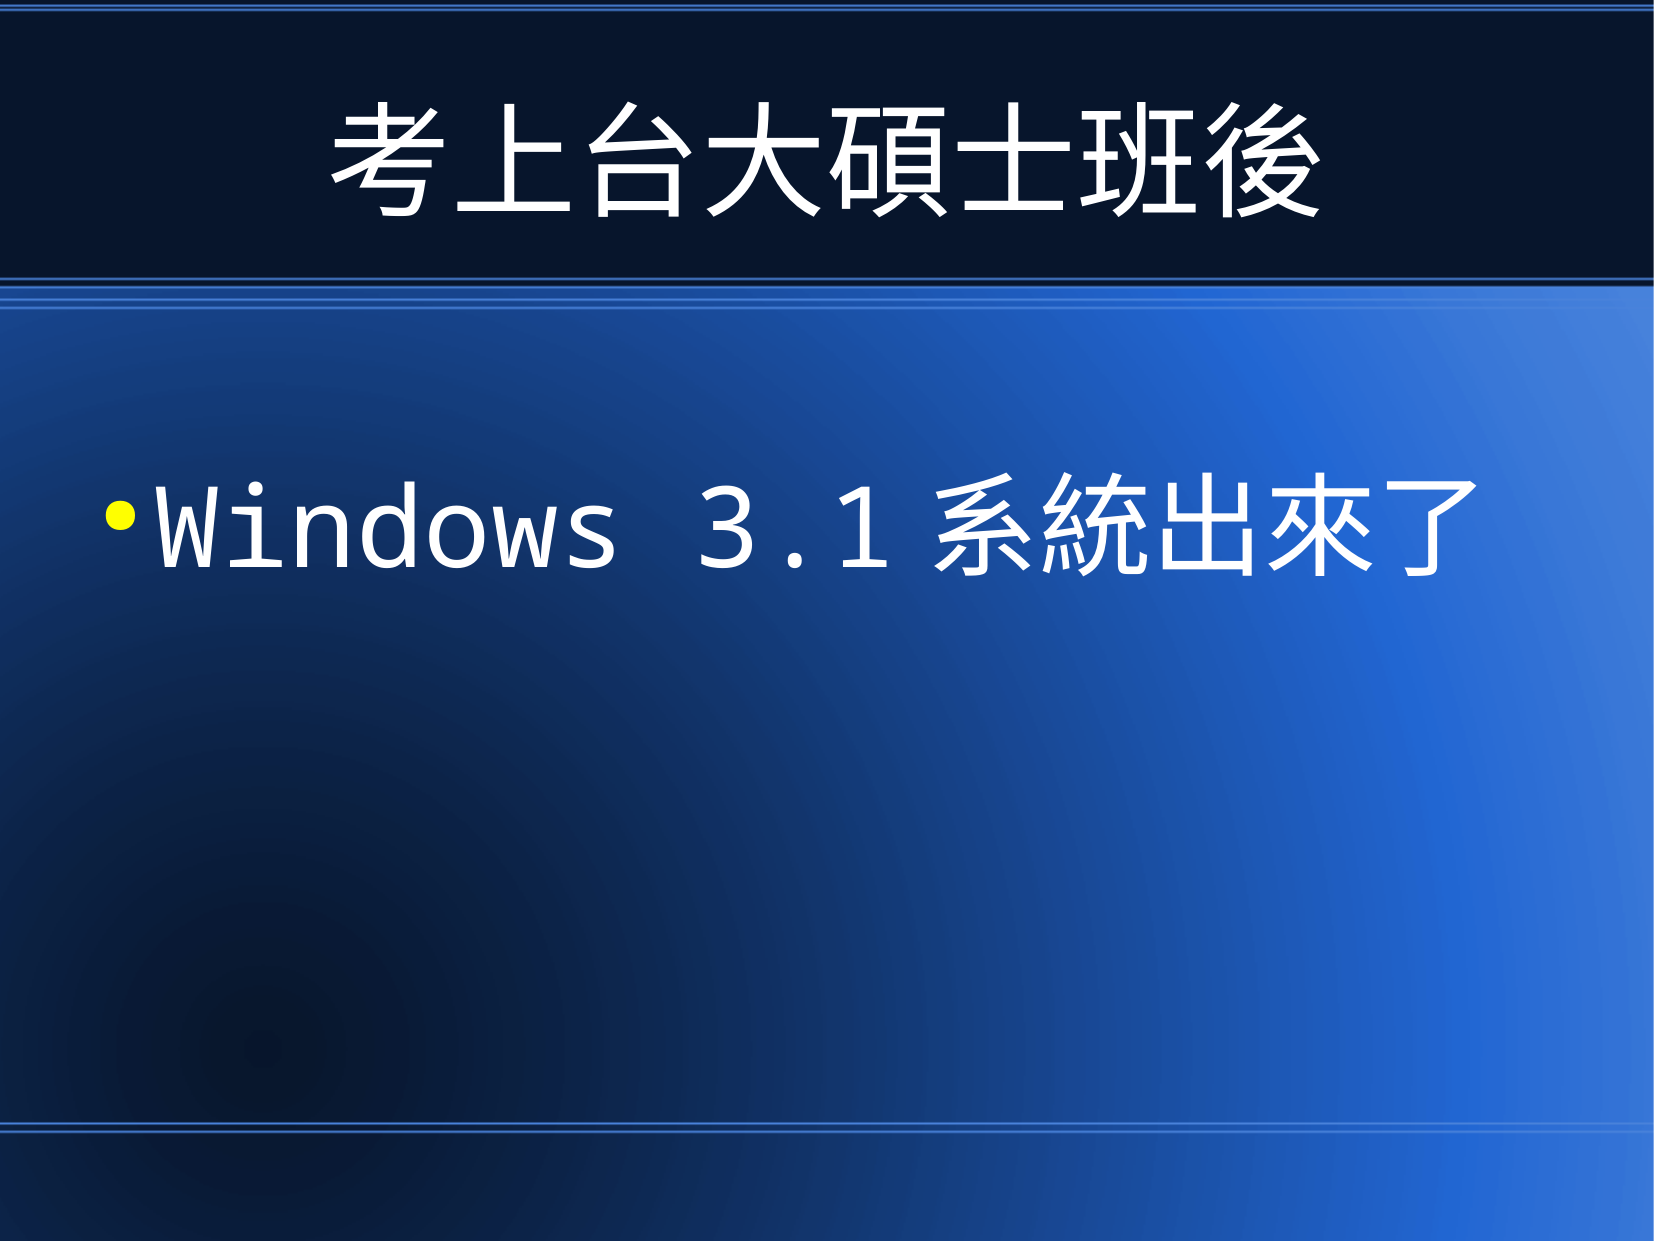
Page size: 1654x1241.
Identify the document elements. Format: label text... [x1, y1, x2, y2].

list Windows 3.1系統出來了 [82, 355, 1571, 1241]
title 考上台大碩士班後 [82, 49, 1571, 257]
picture [0, 0, 1654, 1241]
